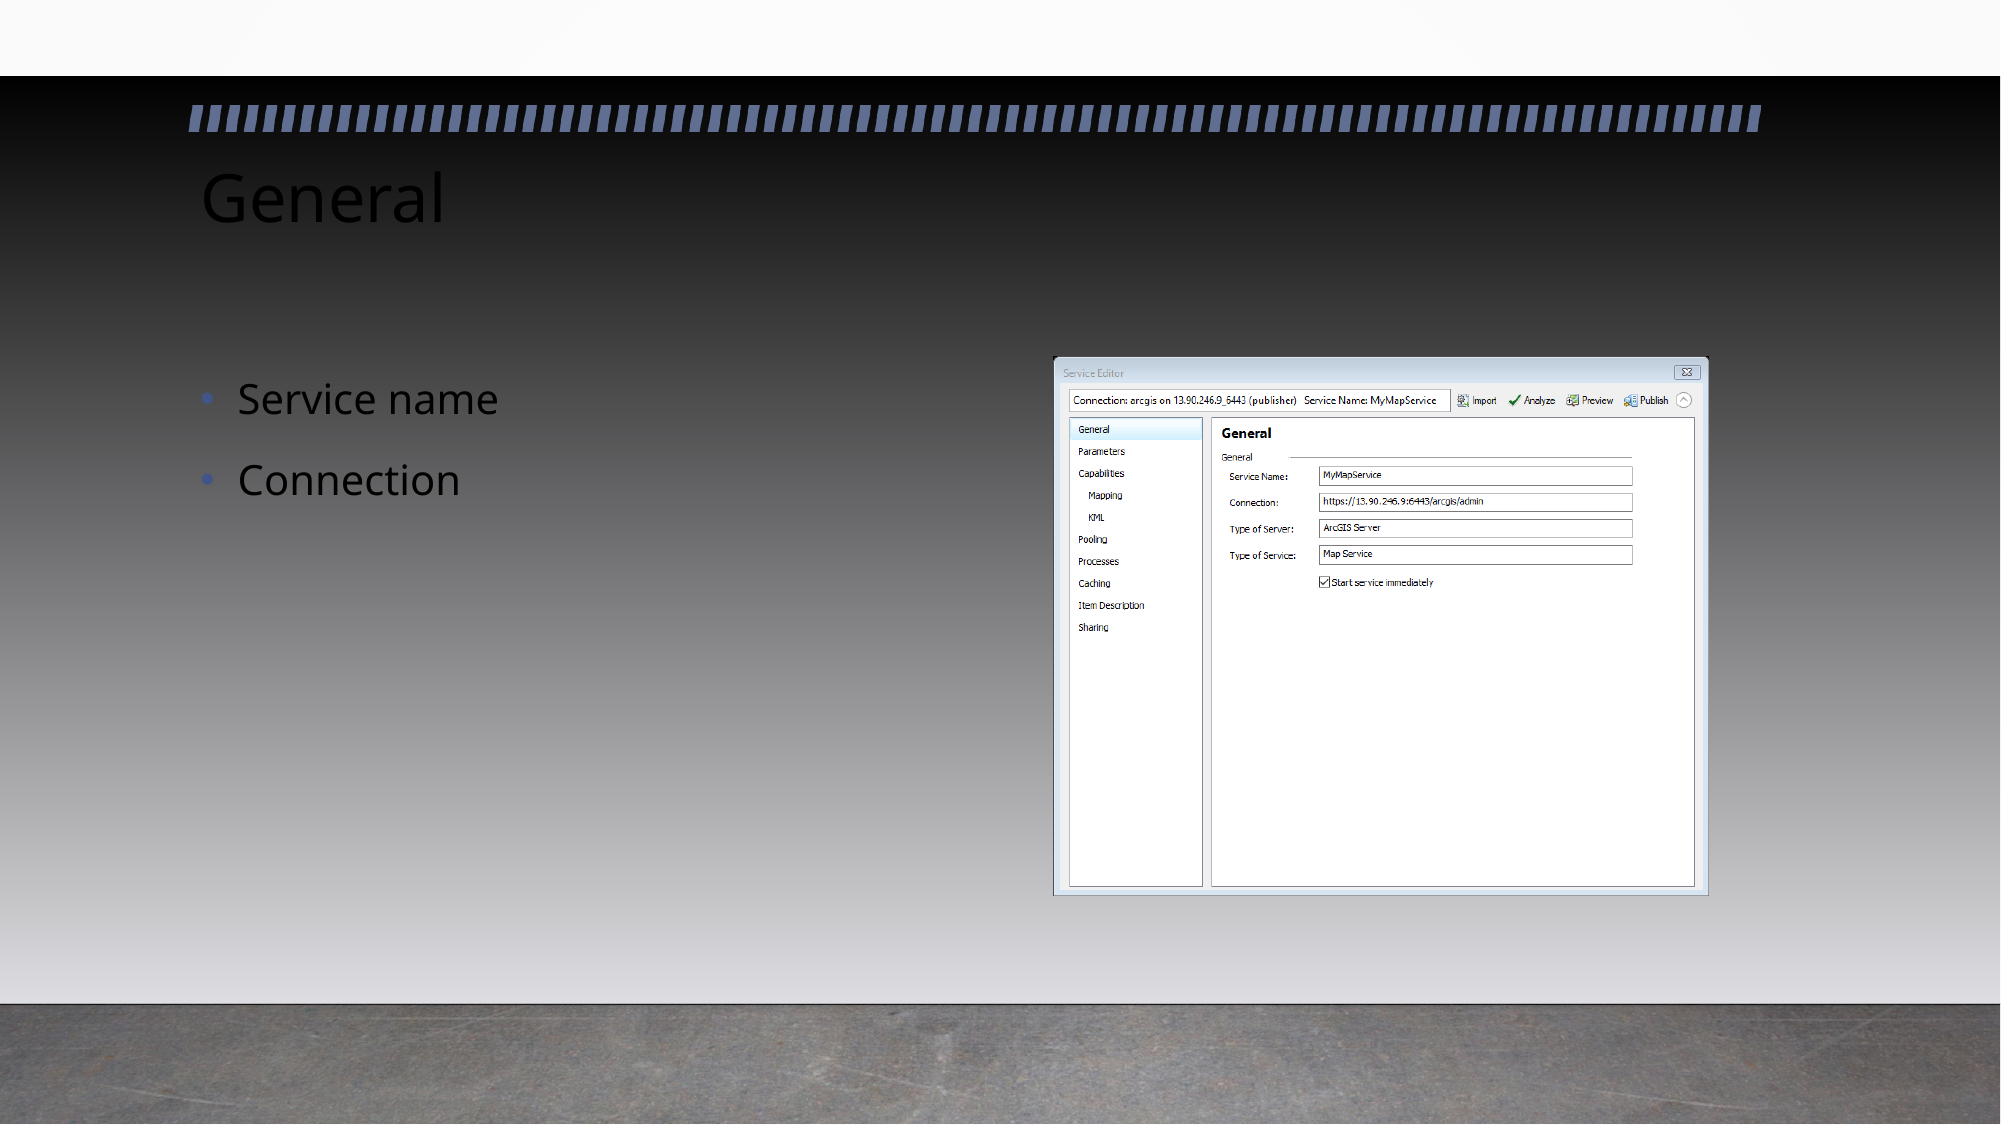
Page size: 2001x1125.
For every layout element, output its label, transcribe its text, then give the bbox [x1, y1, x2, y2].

picture [1053, 356, 1709, 896]
title General [185, 157, 1762, 331]
list Service name Connection [185, 355, 948, 896]
